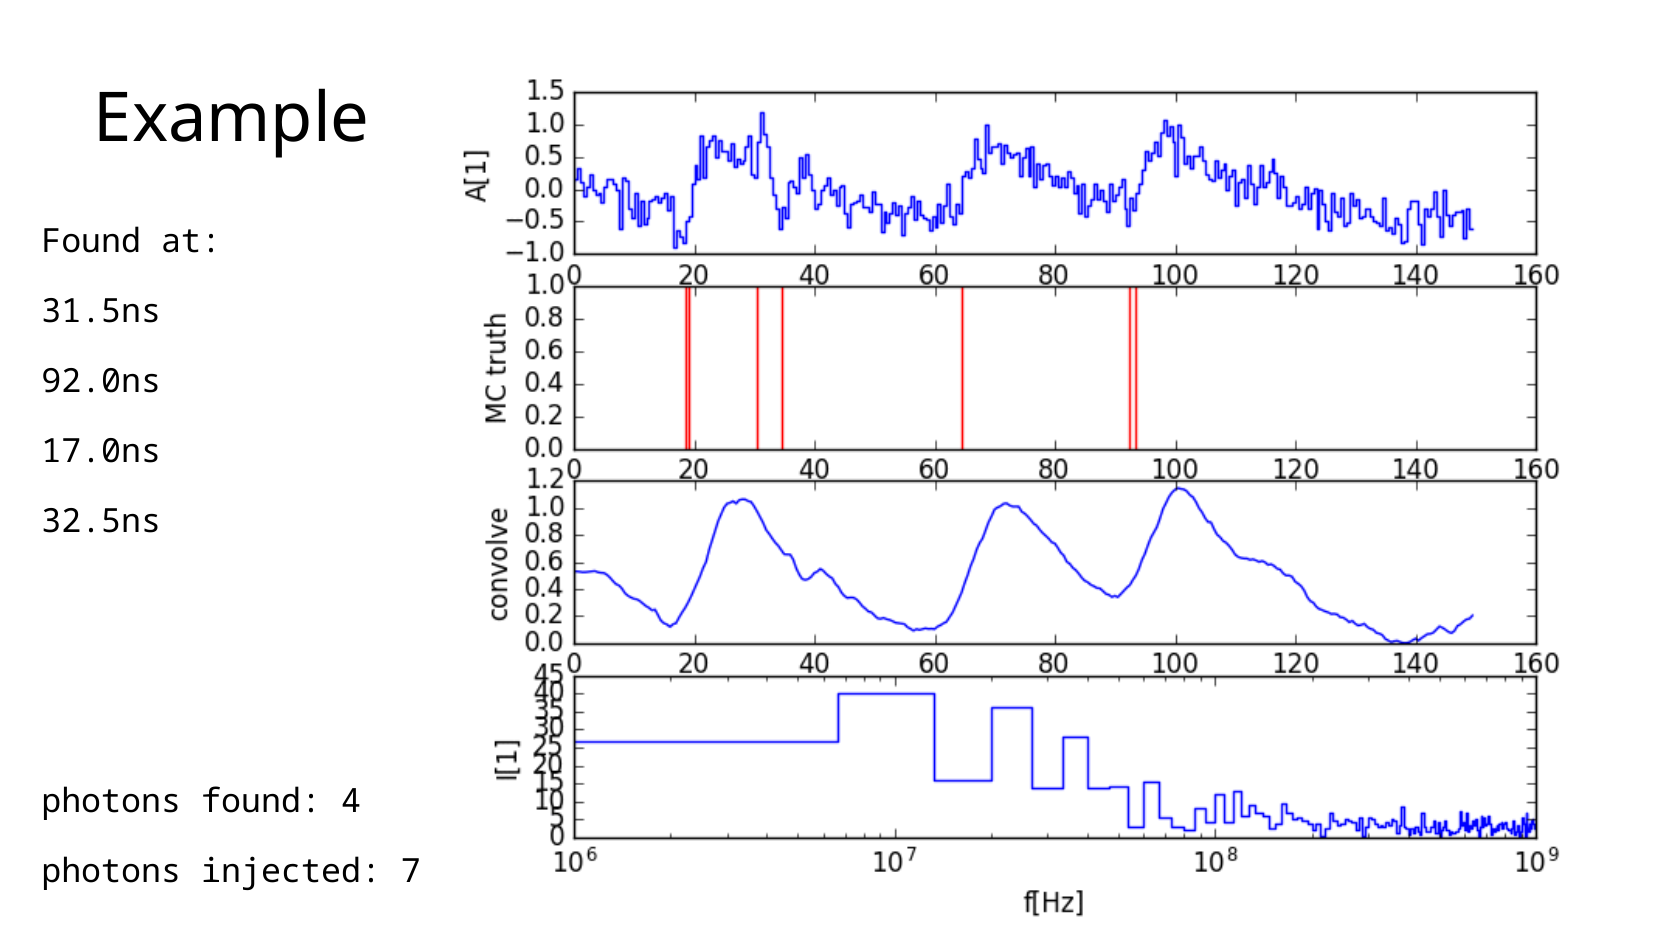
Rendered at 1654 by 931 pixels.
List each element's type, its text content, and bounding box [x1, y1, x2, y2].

text_box Found at: 31.5ns 92.0ns 17.0ns 32.5ns photons found: 4 photons injected: 7 [26, 209, 446, 902]
title Example [82, 37, 381, 193]
picture [419, 0, 1654, 931]
